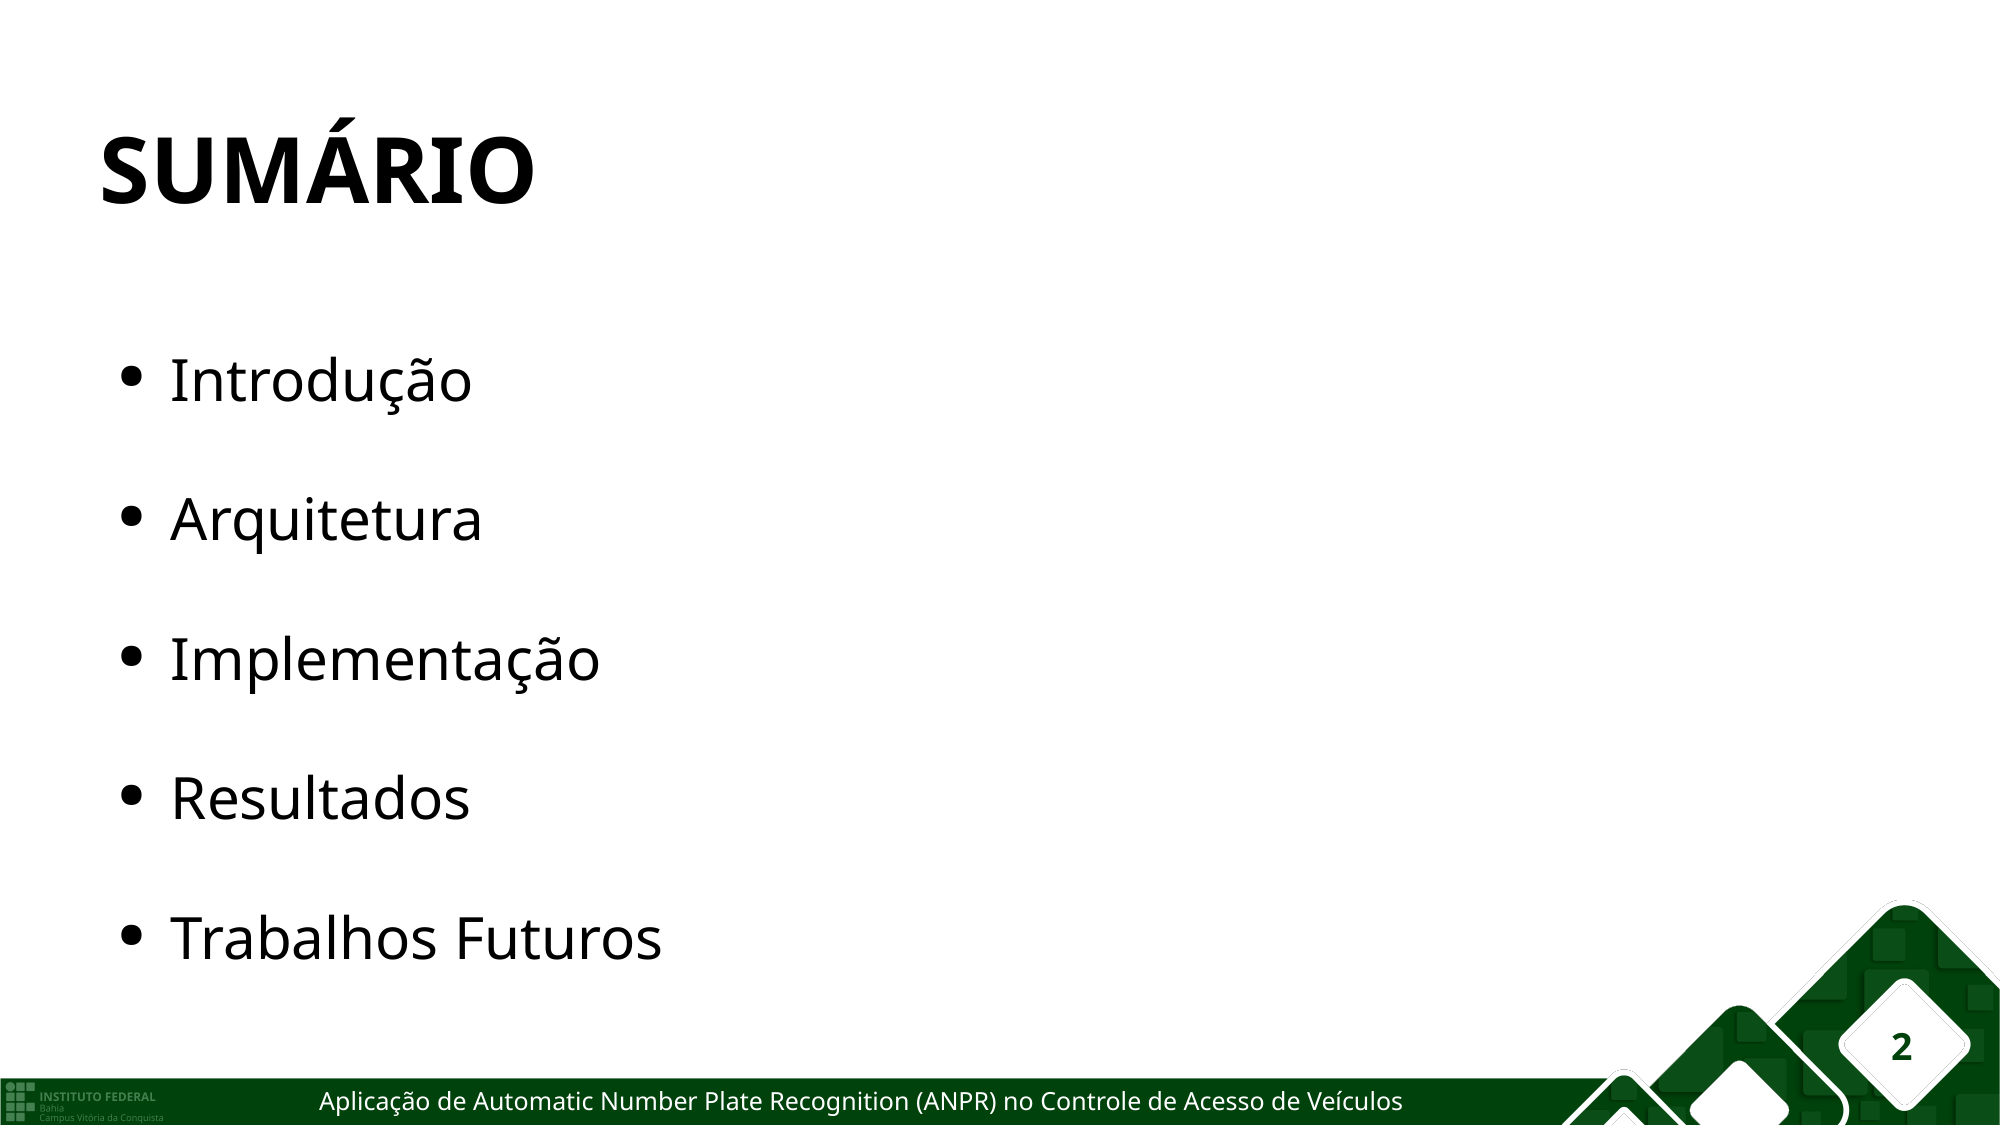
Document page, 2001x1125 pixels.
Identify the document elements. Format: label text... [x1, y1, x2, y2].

picture [0, 900, 2000, 1125]
title SUMÁRIO [99, 59, 1900, 277]
list Introdução Arquitetura Implementação Resultados Trabalhos Futuros [99, 299, 1900, 1014]
